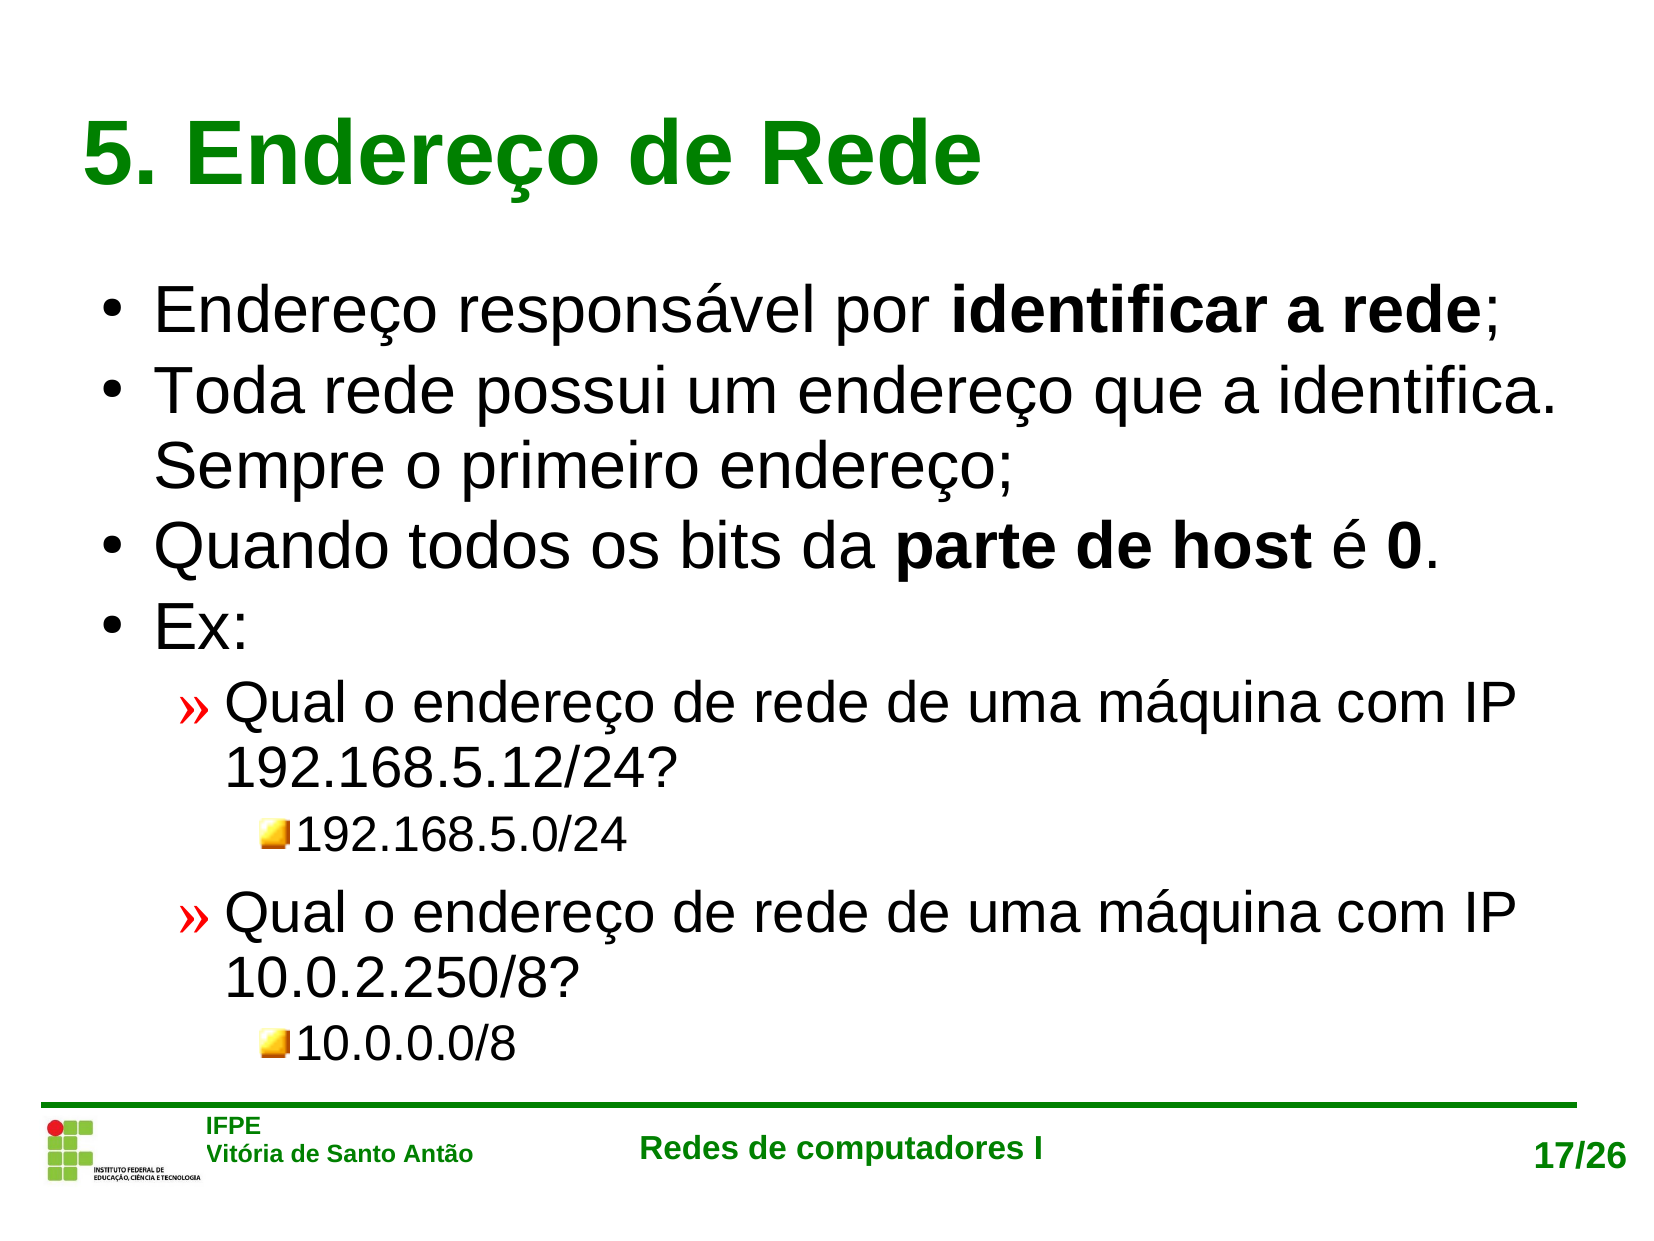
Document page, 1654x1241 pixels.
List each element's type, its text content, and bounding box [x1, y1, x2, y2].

list Endereço responsável por identificar a rede; Toda rede possui um endereço que a identifica. Sempre o primeiro endereço; Quando todos os bits da parte de host é 0. Ex: Qual o endereço de rede de uma máquina com IP 192.168.5.12/24? 192.168.5.0/24 Qual o endereço de rede de uma máquina com IP 10.0.2.250/8? 10.0.0.0/8 [82, 272, 1571, 1091]
title 5. Endereço de Rede [82, 49, 1571, 257]
picture [39, 1111, 207, 1191]
